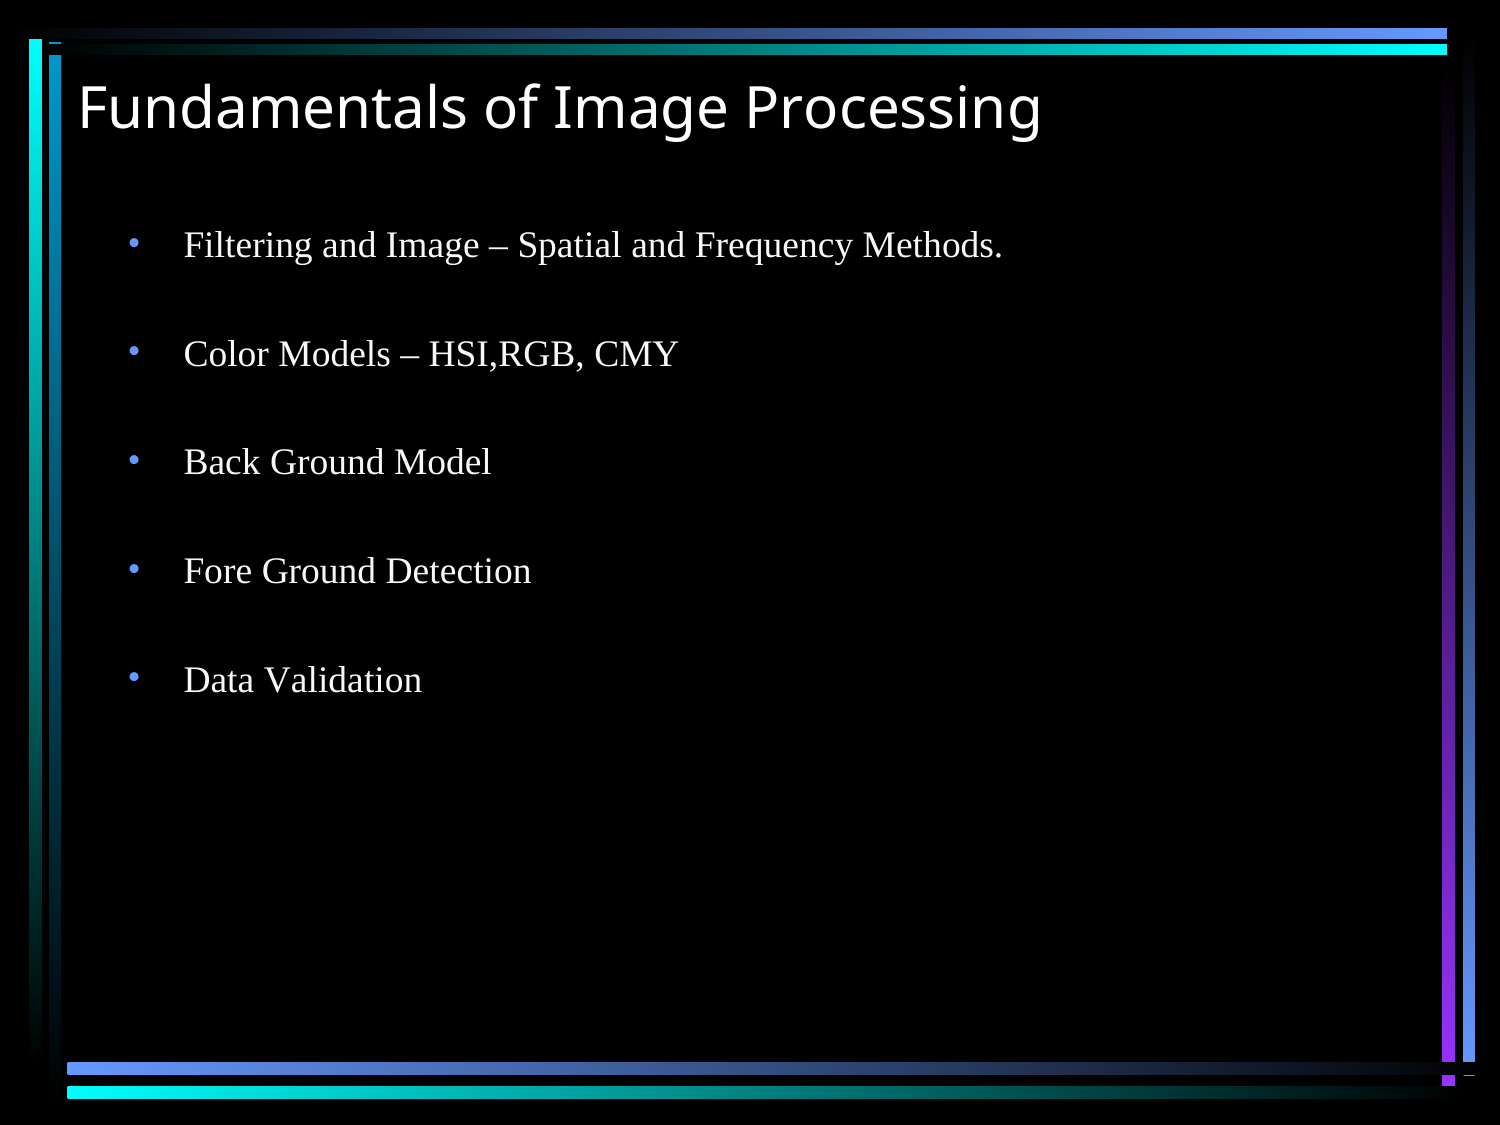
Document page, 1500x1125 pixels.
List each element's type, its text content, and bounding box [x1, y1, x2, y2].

text_box Fundamentals of Image Processing [62, 62, 1375, 201]
text_box Filtering and Image – Spatial and Frequency Methods. Color Models – HSI,RGB, CMY Back Ground Model Fore Ground Detection Data Validation [112, 212, 1388, 976]
